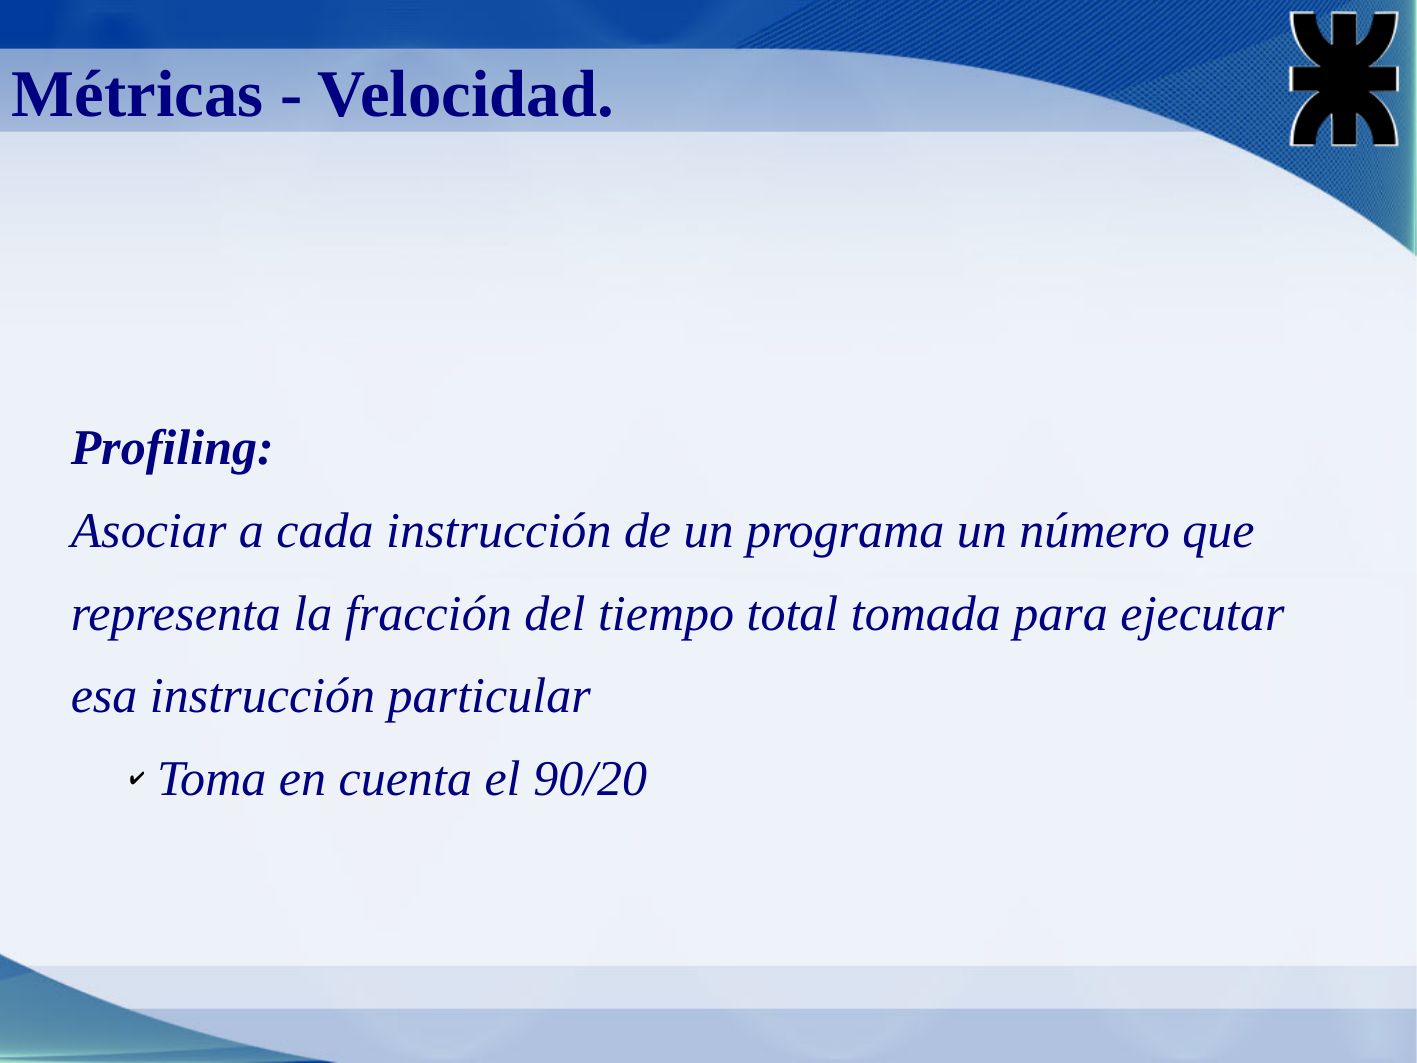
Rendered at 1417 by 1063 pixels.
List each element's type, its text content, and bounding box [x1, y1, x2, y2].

subtitle Profiling: Asociar a cada instrucción de un programa un número que representa la fracción del tiempo total tomada para ejecutar esa instrucción particular Toma en cuenta el 90/20 [70, 256, 1346, 943]
title Métricas - Velocidad. [11, 5, 857, 183]
picture [0, 0, 1417, 1063]
